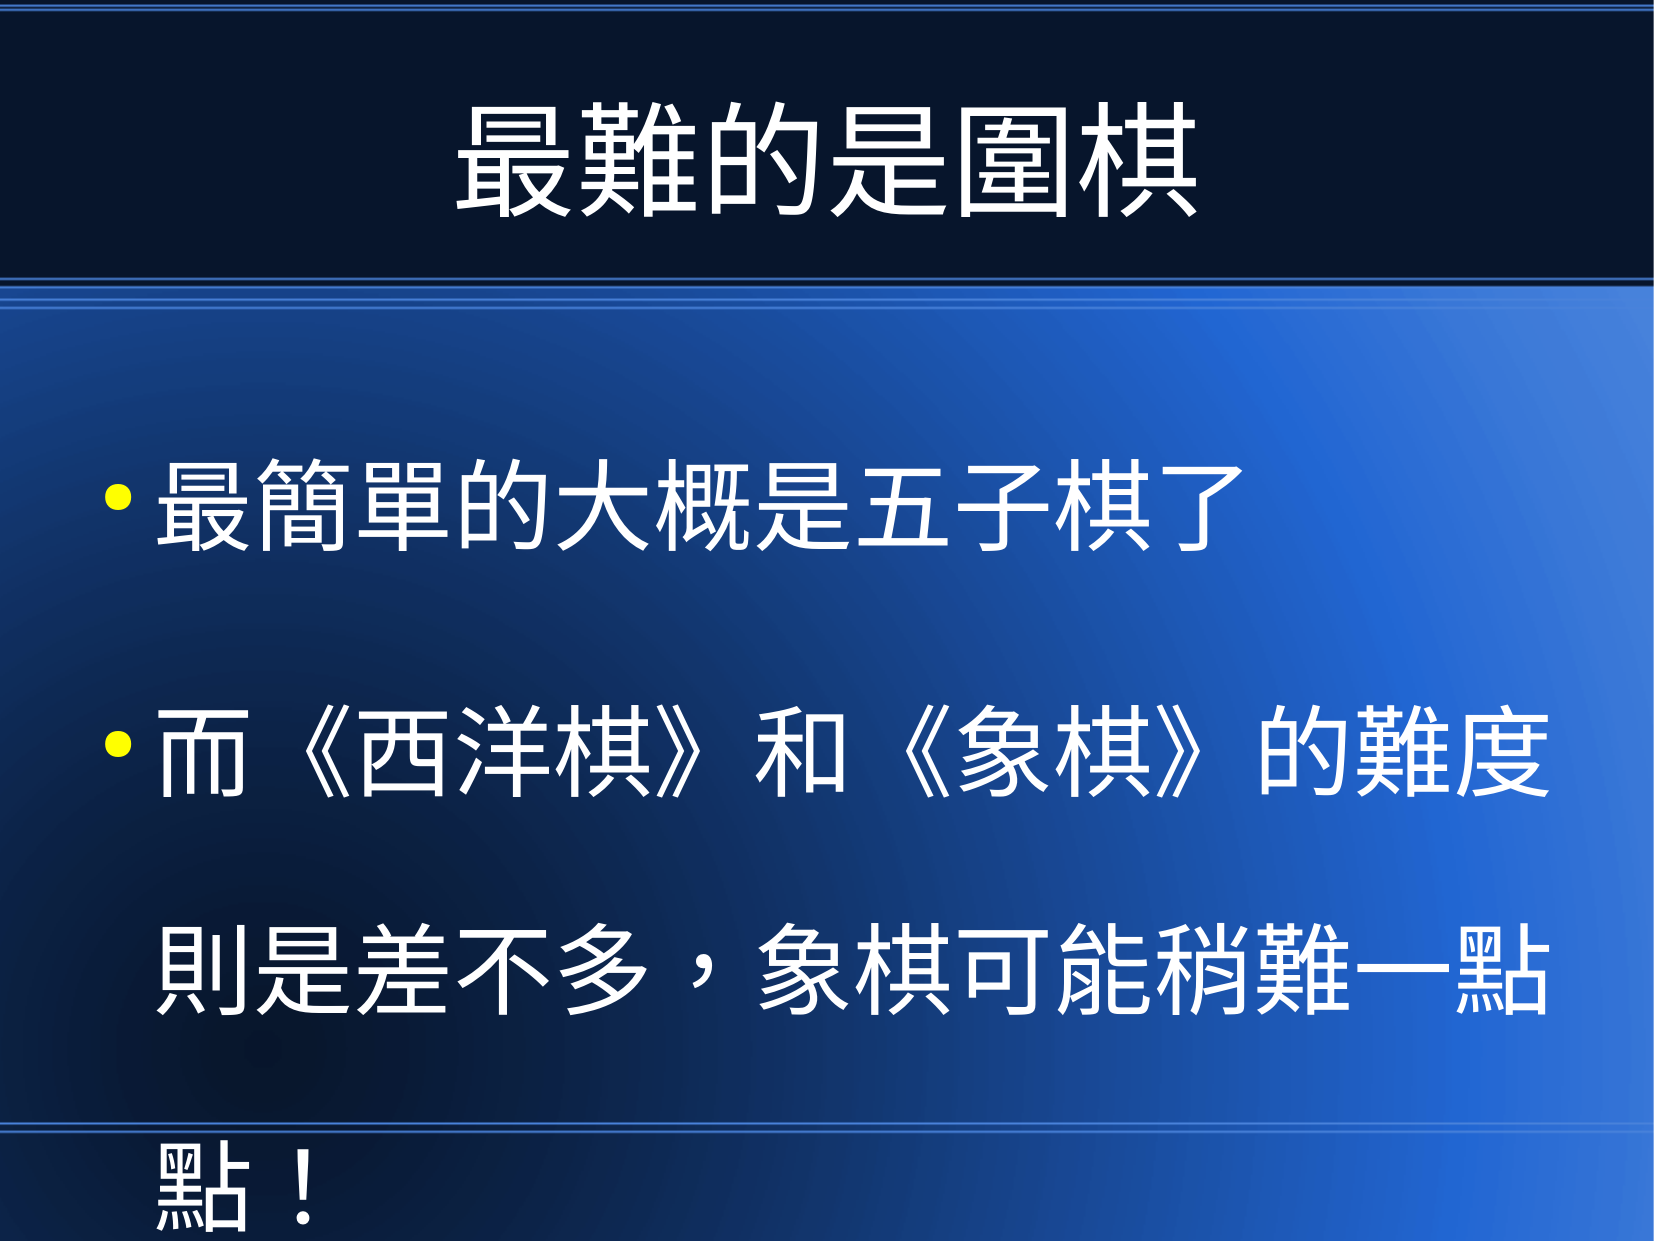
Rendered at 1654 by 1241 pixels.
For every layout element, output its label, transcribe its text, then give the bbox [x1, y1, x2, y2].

list 最簡單的大概是五子棋了 而《西洋棋》和《象棋》的難度則是差不多，象棋可能稍難一點點！ [82, 355, 1571, 1241]
picture [0, 0, 1654, 1241]
title 最難的是圍棋 [82, 49, 1571, 257]
